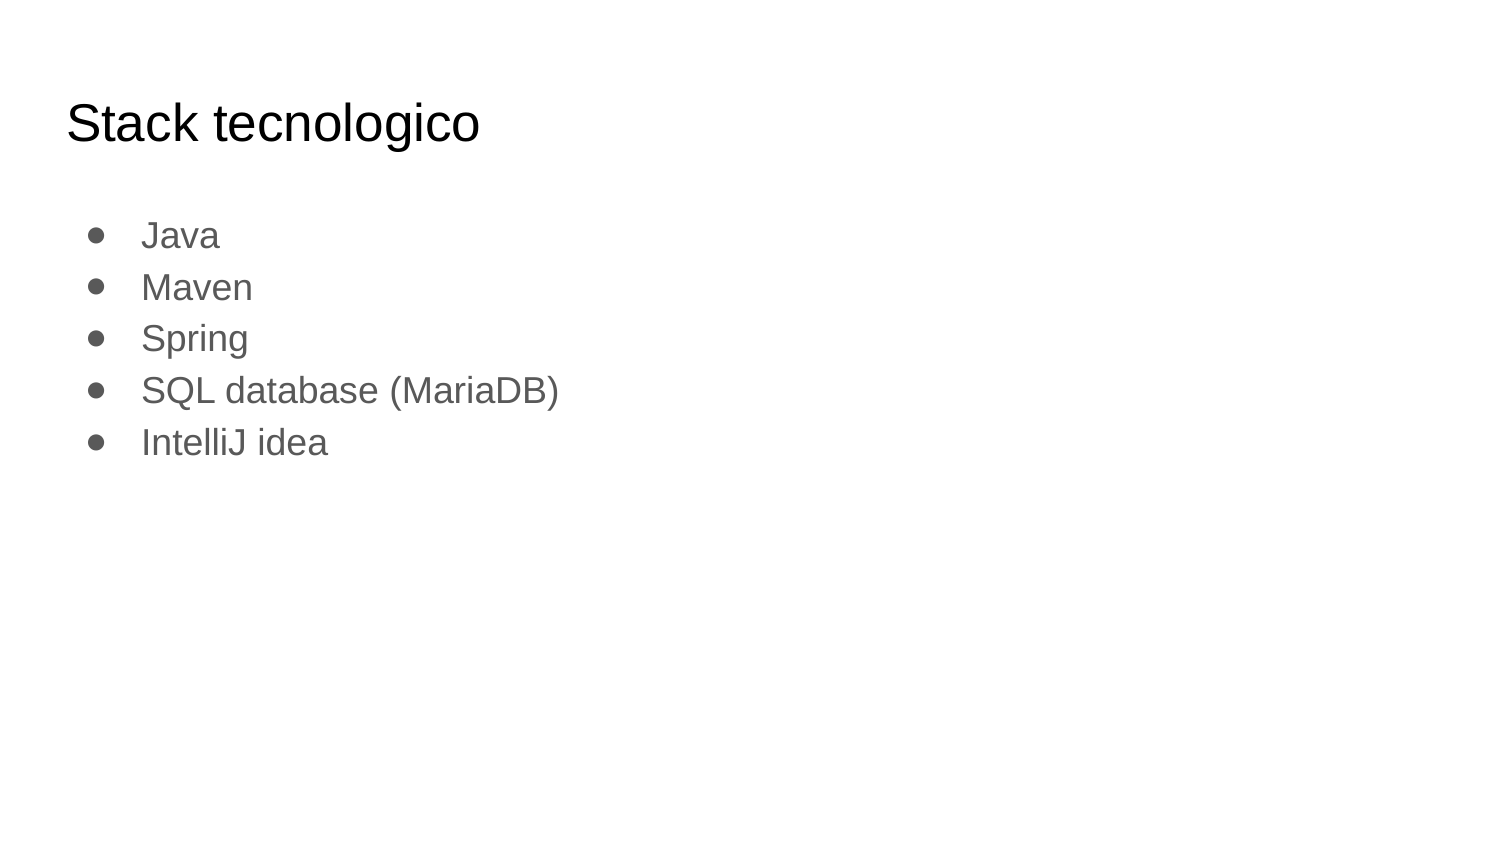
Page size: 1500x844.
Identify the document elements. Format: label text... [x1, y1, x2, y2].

title Stack tecnologico [51, 72, 1449, 167]
list Java Maven Spring SQL database (MariaDB) IntelliJ idea [51, 189, 1449, 750]
